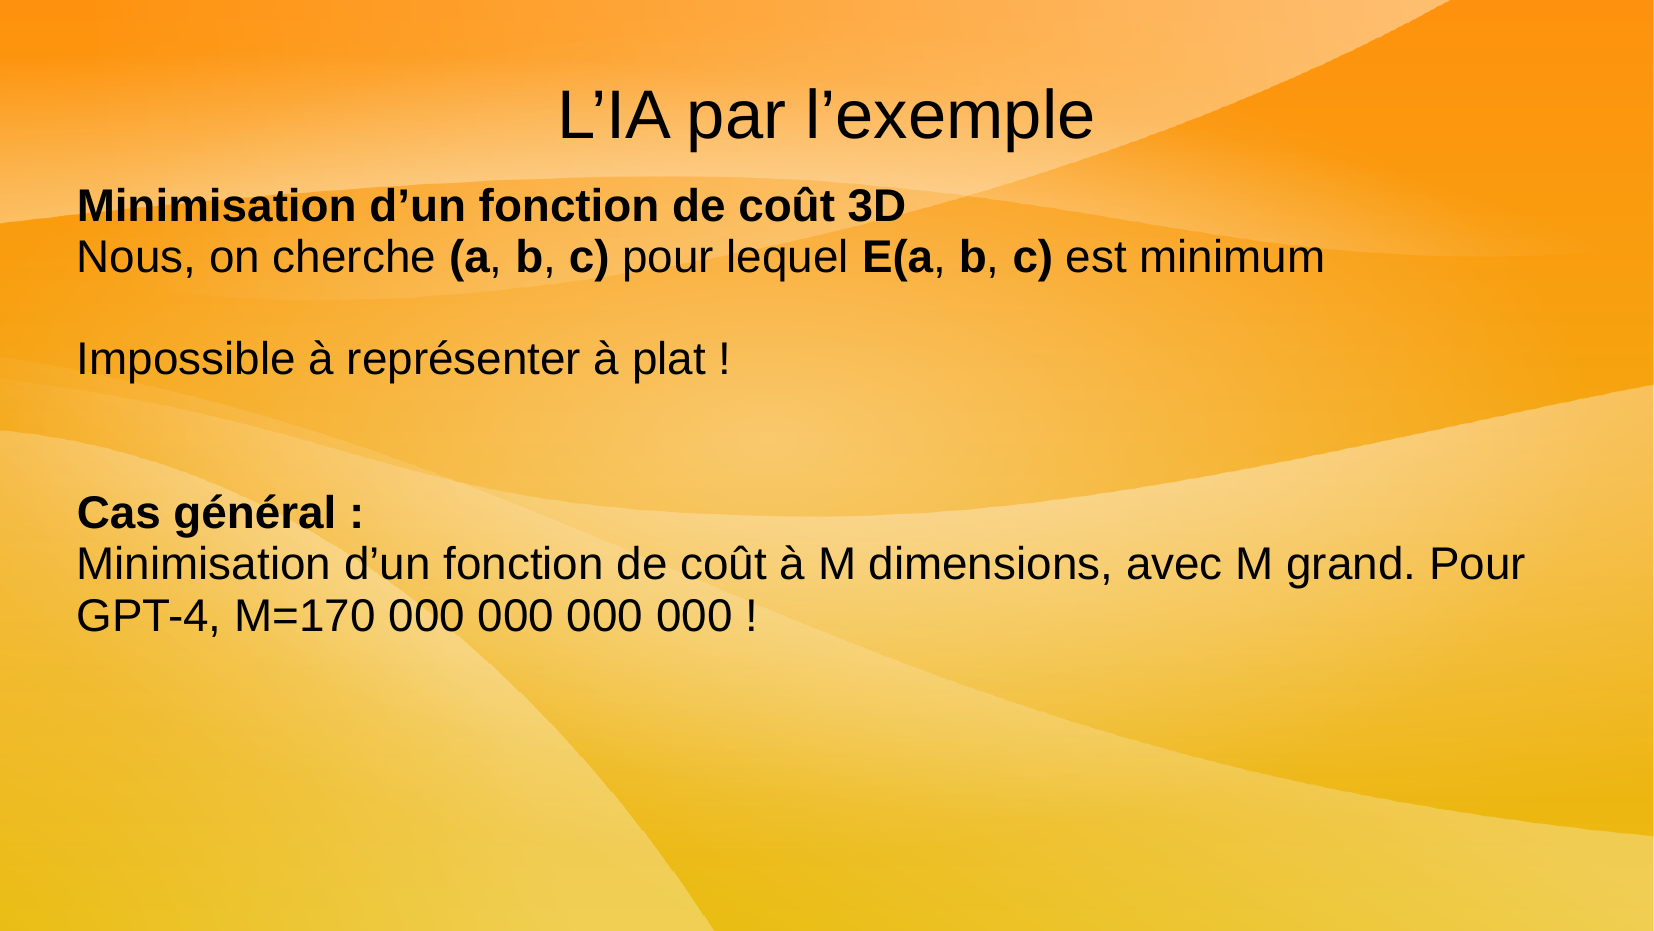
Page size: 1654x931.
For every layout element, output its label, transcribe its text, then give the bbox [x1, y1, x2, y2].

title L’IA par l’exemple [82, 37, 1571, 193]
subtitle Minimisation d’un fonction de coût 3D Nous, on cherche (a, b, c) pour lequel E(a, b, c) est minimum Impossible à représenter à plat ! Cas général : Minimisation d’un fonction de coût à M dimensions, avec M grand. Pour GPT-4, M=170 000 000 000 000 ! [76, 179, 1565, 928]
picture [0, 0, 1654, 931]
